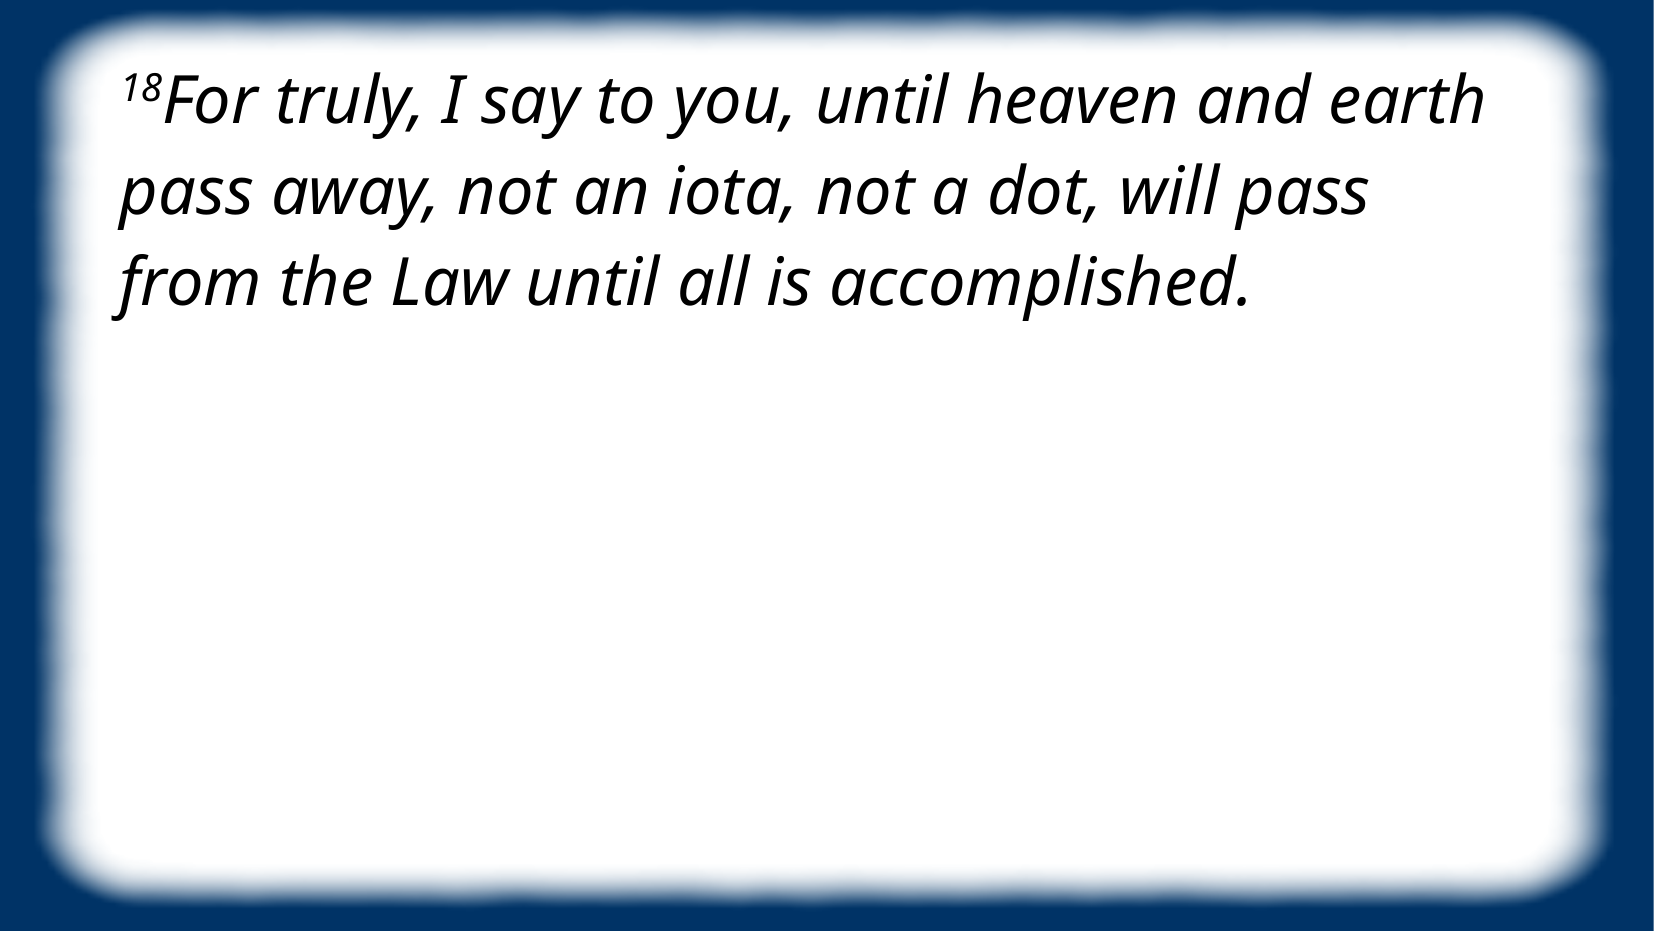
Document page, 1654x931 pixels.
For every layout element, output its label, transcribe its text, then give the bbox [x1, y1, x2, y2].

picture [0, 0, 1654, 931]
text_box 18For truly, I say to you, until heaven and earth pass away, not an iota, not a dot, will pass from the Law until all is accomplished. [105, 45, 1546, 327]
